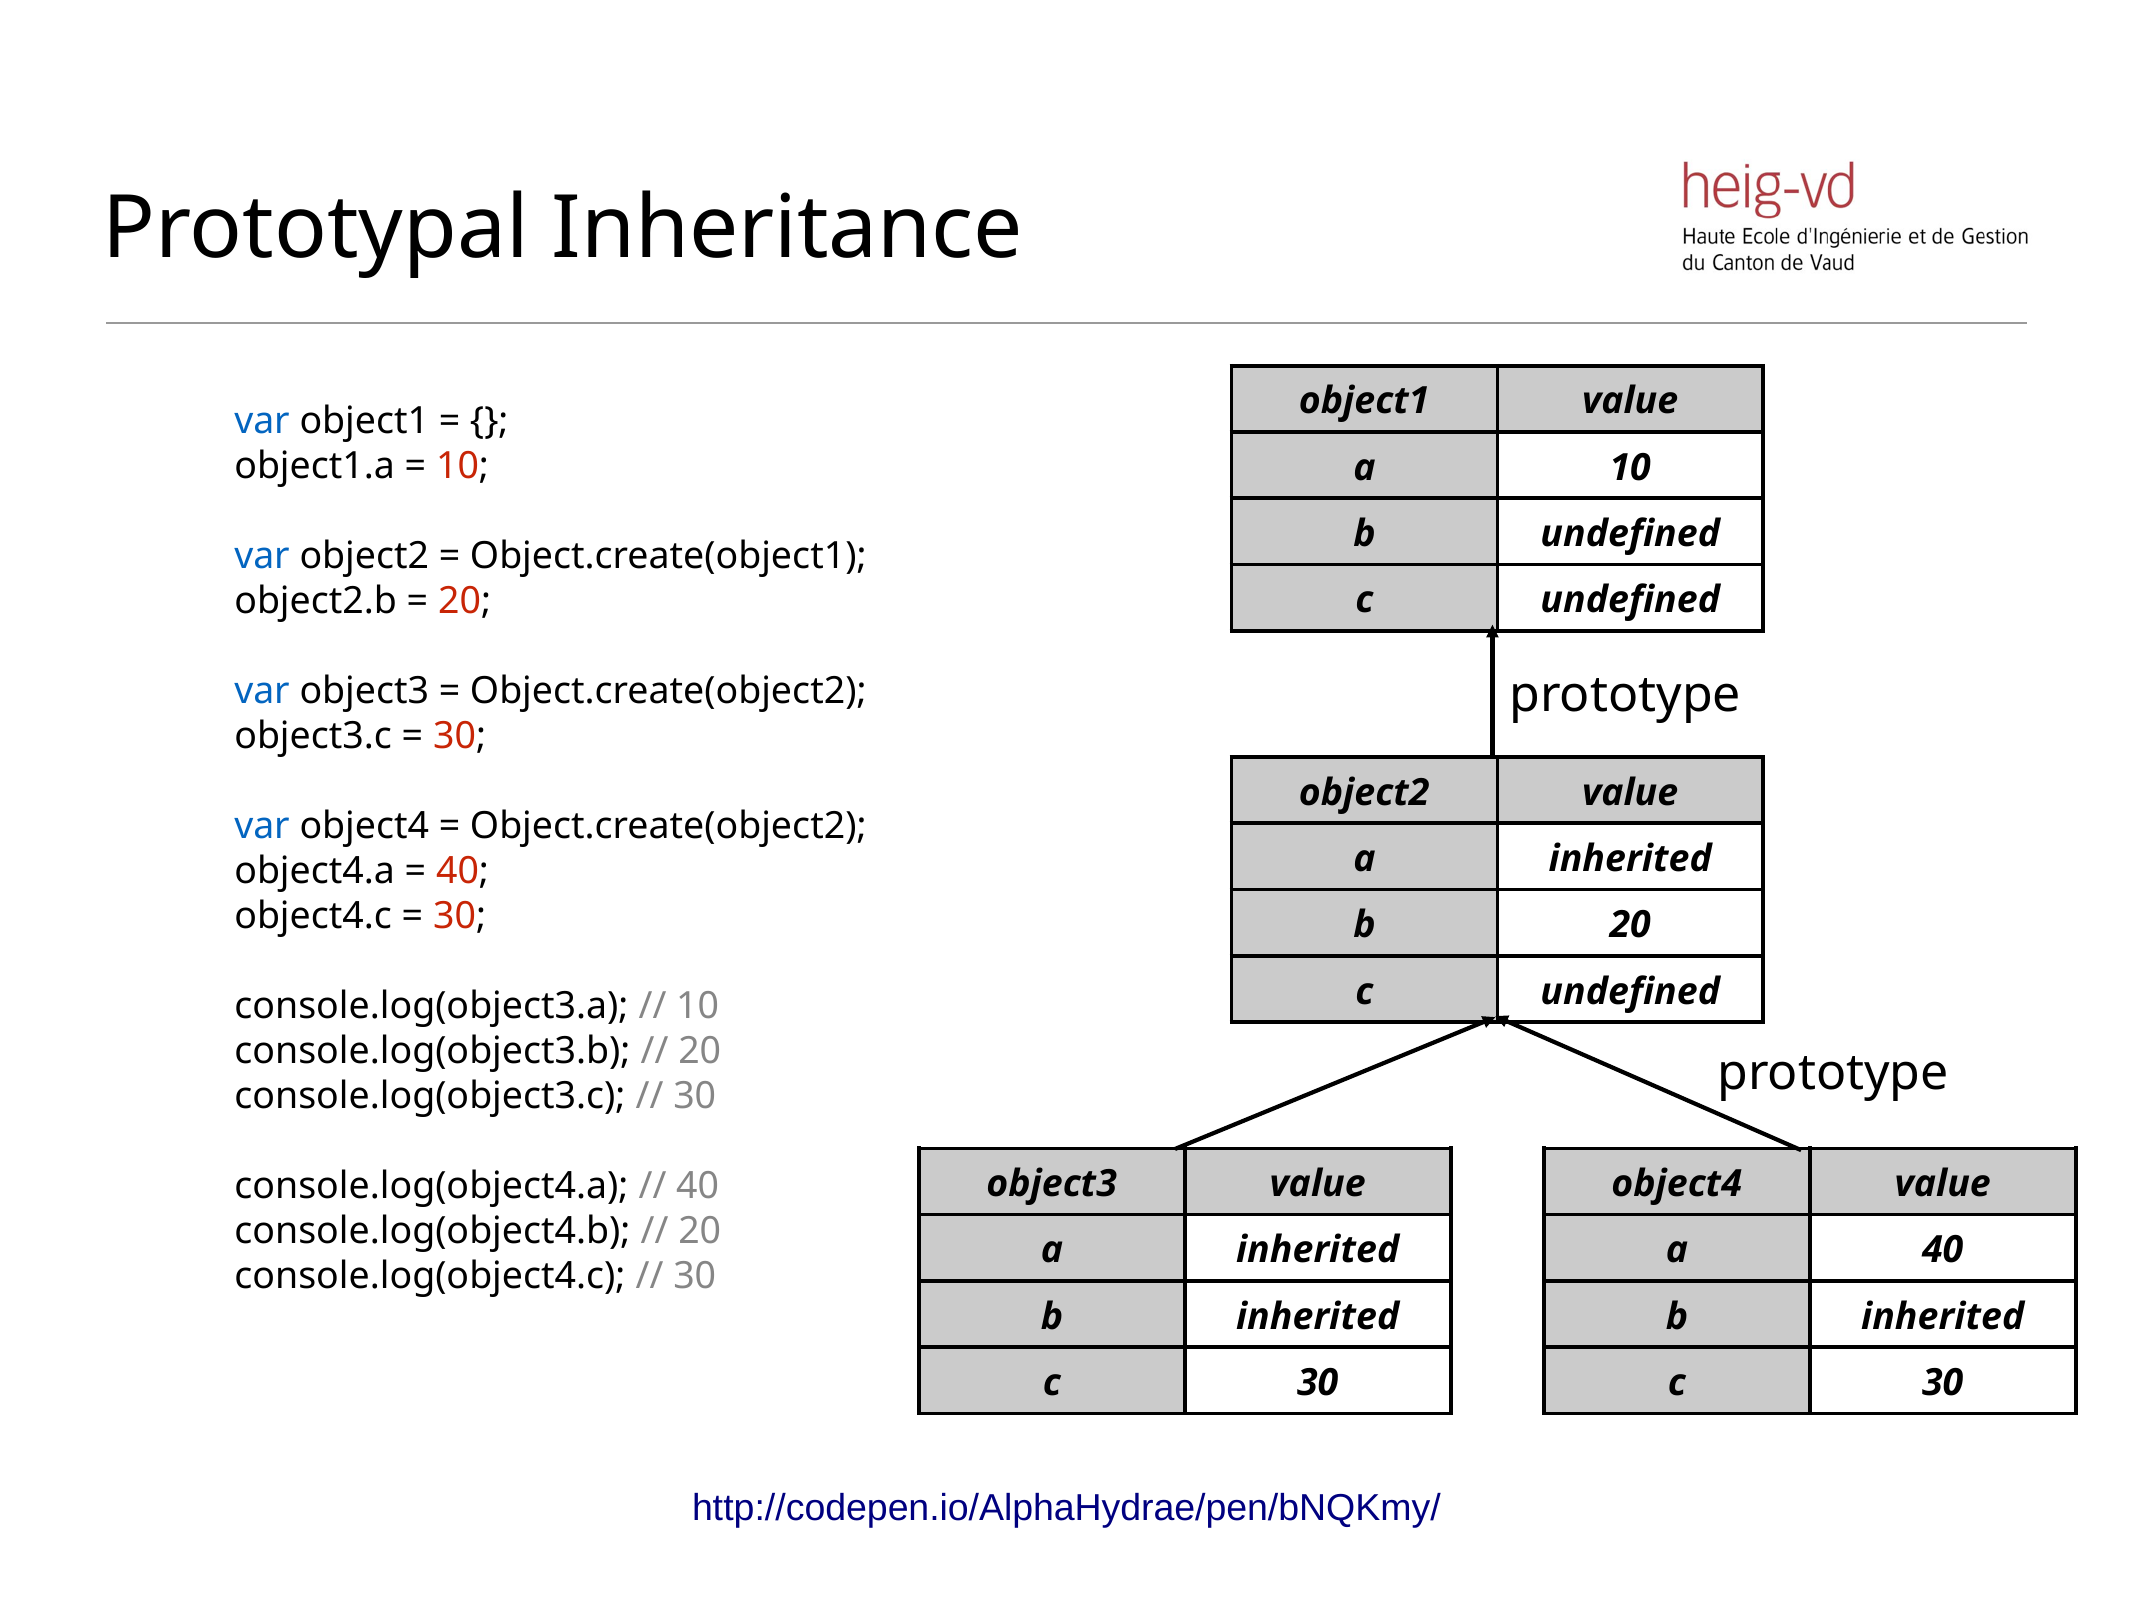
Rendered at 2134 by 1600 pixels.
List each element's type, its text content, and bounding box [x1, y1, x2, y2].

table_cell b [1233, 500, 1496, 563]
table_cell c [1546, 1349, 1808, 1412]
text_box var object1 = {}; object1.a = 10; var object2 = Object.create(object1); object2.b = 20; var object3 = Object.create(object2); object3.c = 30; var object4 = Object.create(object2); object4.a = 40; object4.c = 30; console.log(object3.a); // 10 console.log(object3.b); // 20 console.log(object3.c); // 30 console.log(object4.a); // 40 console.log(object4.b); // 20 console.log(object4.c); // 30 [226, 387, 876, 1305]
text_box prototype [1709, 1031, 1958, 1109]
table_header value [1499, 368, 1761, 430]
table_cell c [921, 1349, 1183, 1412]
table_header object1 [1233, 368, 1496, 430]
table_header object2 [1233, 759, 1496, 821]
table_cell inherited [1499, 825, 1761, 888]
table_cell a [1546, 1216, 1808, 1279]
table_cell 20 [1499, 891, 1761, 954]
table_header object4 [1546, 1150, 1808, 1213]
table_header value [1812, 1150, 2074, 1213]
table_cell inherited [1187, 1216, 1449, 1279]
table_cell inherited [1812, 1283, 2074, 1345]
table_cell undefined [1499, 500, 1761, 563]
title Prototypal Inheritance [93, 54, 2040, 284]
table_cell 30 [1812, 1349, 2074, 1412]
table_cell b [1233, 891, 1496, 954]
table_cell c [1233, 566, 1496, 629]
table_cell undefined [1499, 566, 1761, 629]
table_cell a [1233, 434, 1496, 496]
table_cell 40 [1812, 1216, 2074, 1279]
table_header value [1499, 759, 1761, 821]
text_box http://codepen.io/AlphaHydrae/pen/bNQKmy/ [683, 1474, 1450, 1536]
table_cell 30 [1187, 1349, 1449, 1412]
table_cell a [921, 1216, 1183, 1279]
table_cell b [921, 1283, 1183, 1345]
table_cell a [1233, 825, 1496, 888]
table_cell inherited [1187, 1283, 1449, 1345]
table_cell undefined [1499, 958, 1761, 1020]
table_cell b [1546, 1283, 1808, 1345]
table_cell 10 [1499, 434, 1761, 496]
table_header object3 [921, 1150, 1183, 1213]
table_header value [1187, 1150, 1449, 1213]
table_cell c [1233, 958, 1496, 1020]
text_box prototype [1501, 653, 1750, 731]
